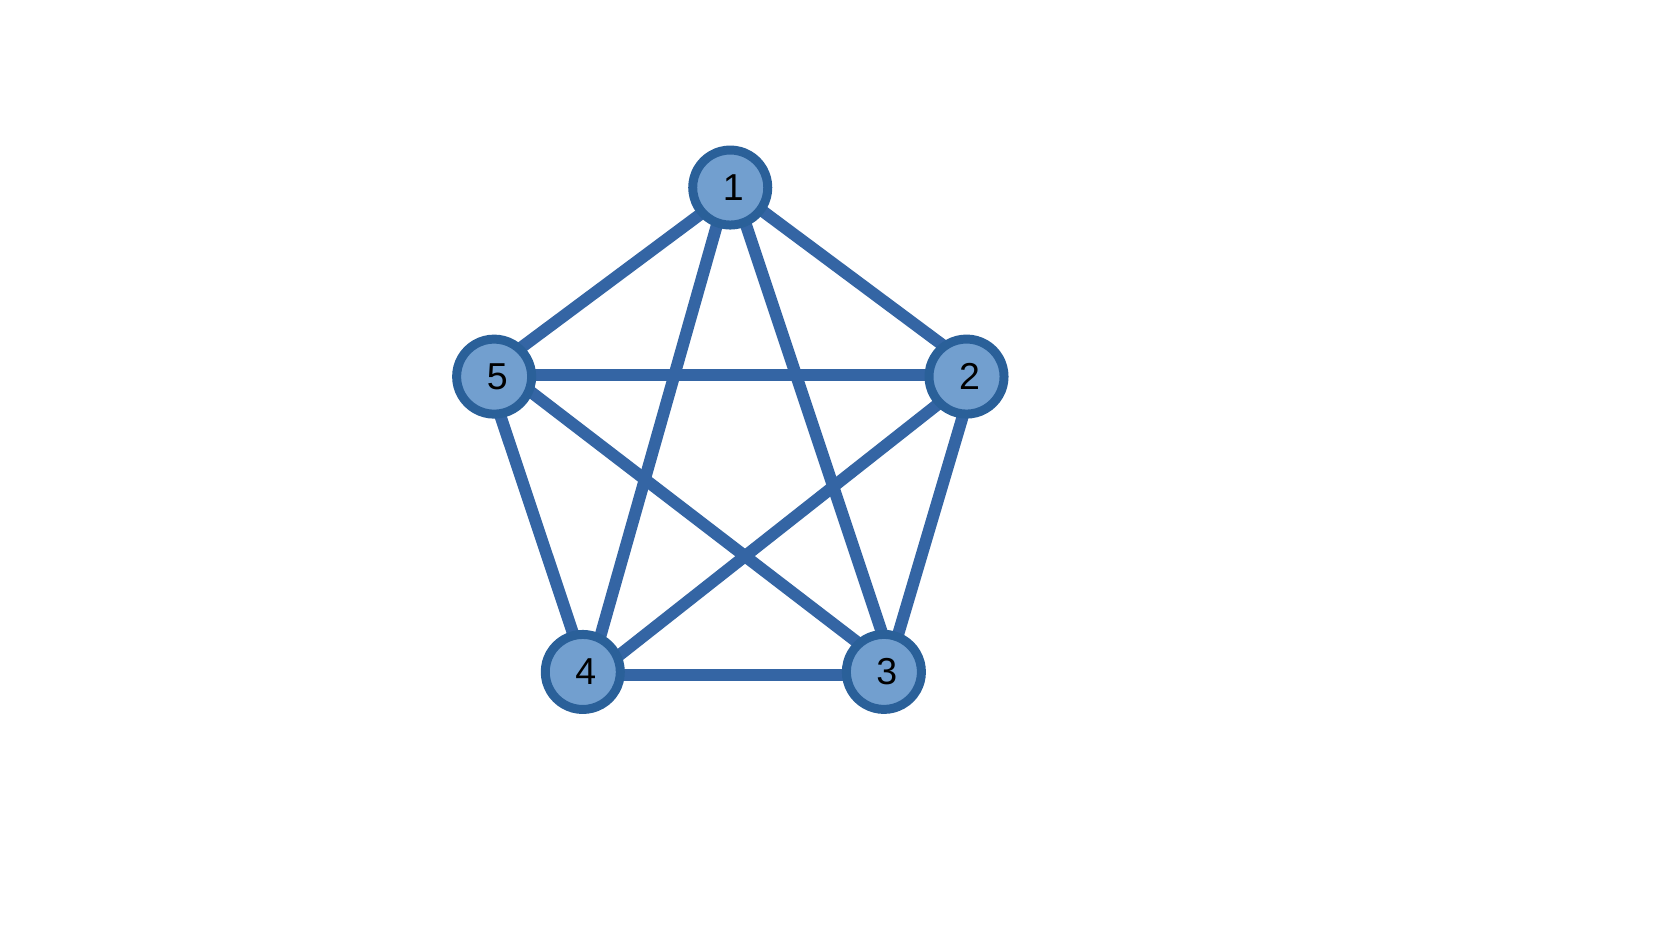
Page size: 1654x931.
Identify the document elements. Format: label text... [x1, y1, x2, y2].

text_box 4 [545, 634, 621, 710]
text_box 3 [846, 634, 922, 710]
text_box 5 [456, 339, 532, 415]
text_box 1 [692, 150, 768, 226]
text_box 2 [928, 339, 1005, 415]
